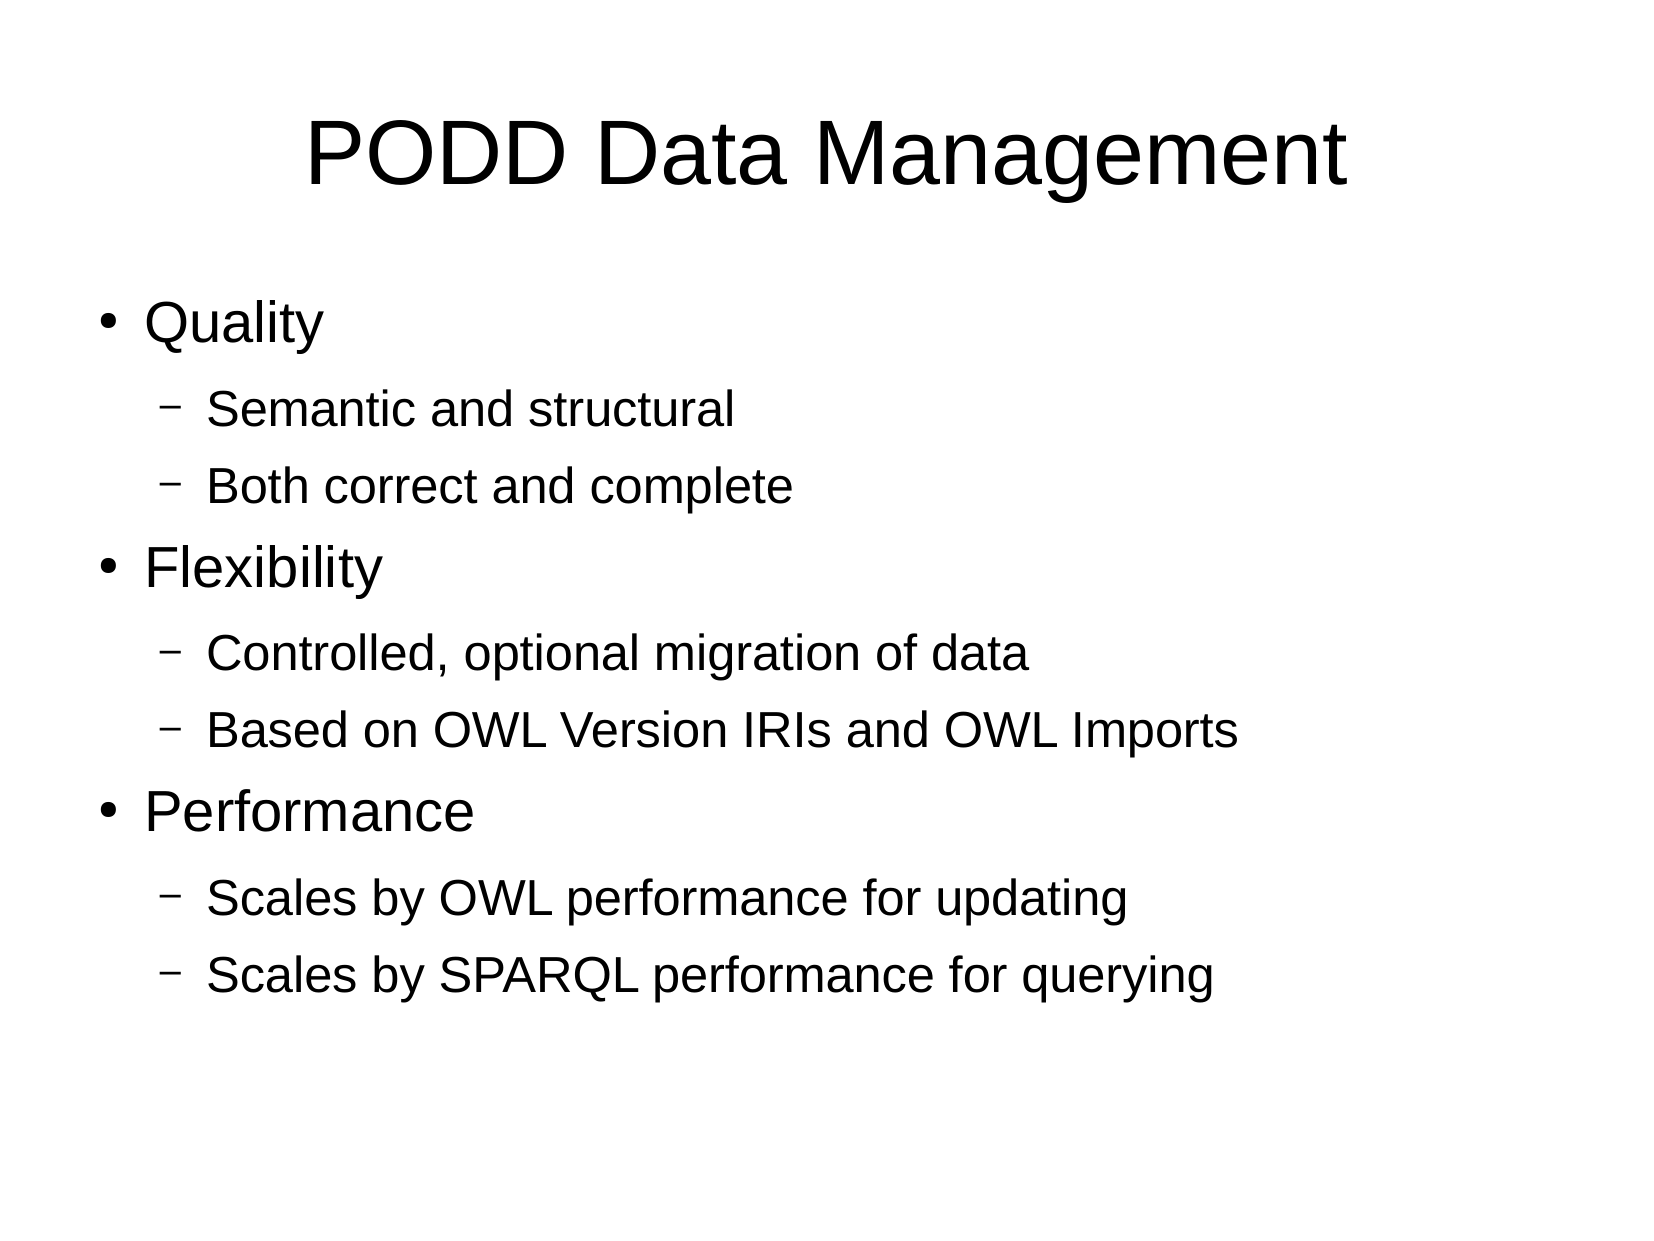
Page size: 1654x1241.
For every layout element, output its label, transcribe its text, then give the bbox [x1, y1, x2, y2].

list Quality Semantic and structural Both correct and complete Flexibility Controlled, optional migration of data Based on OWL Version IRIs and OWL Imports Performance Scales by OWL performance for updating Scales by SPARQL performance for querying [82, 290, 1571, 1010]
title PODD Data Management [82, 49, 1571, 257]
